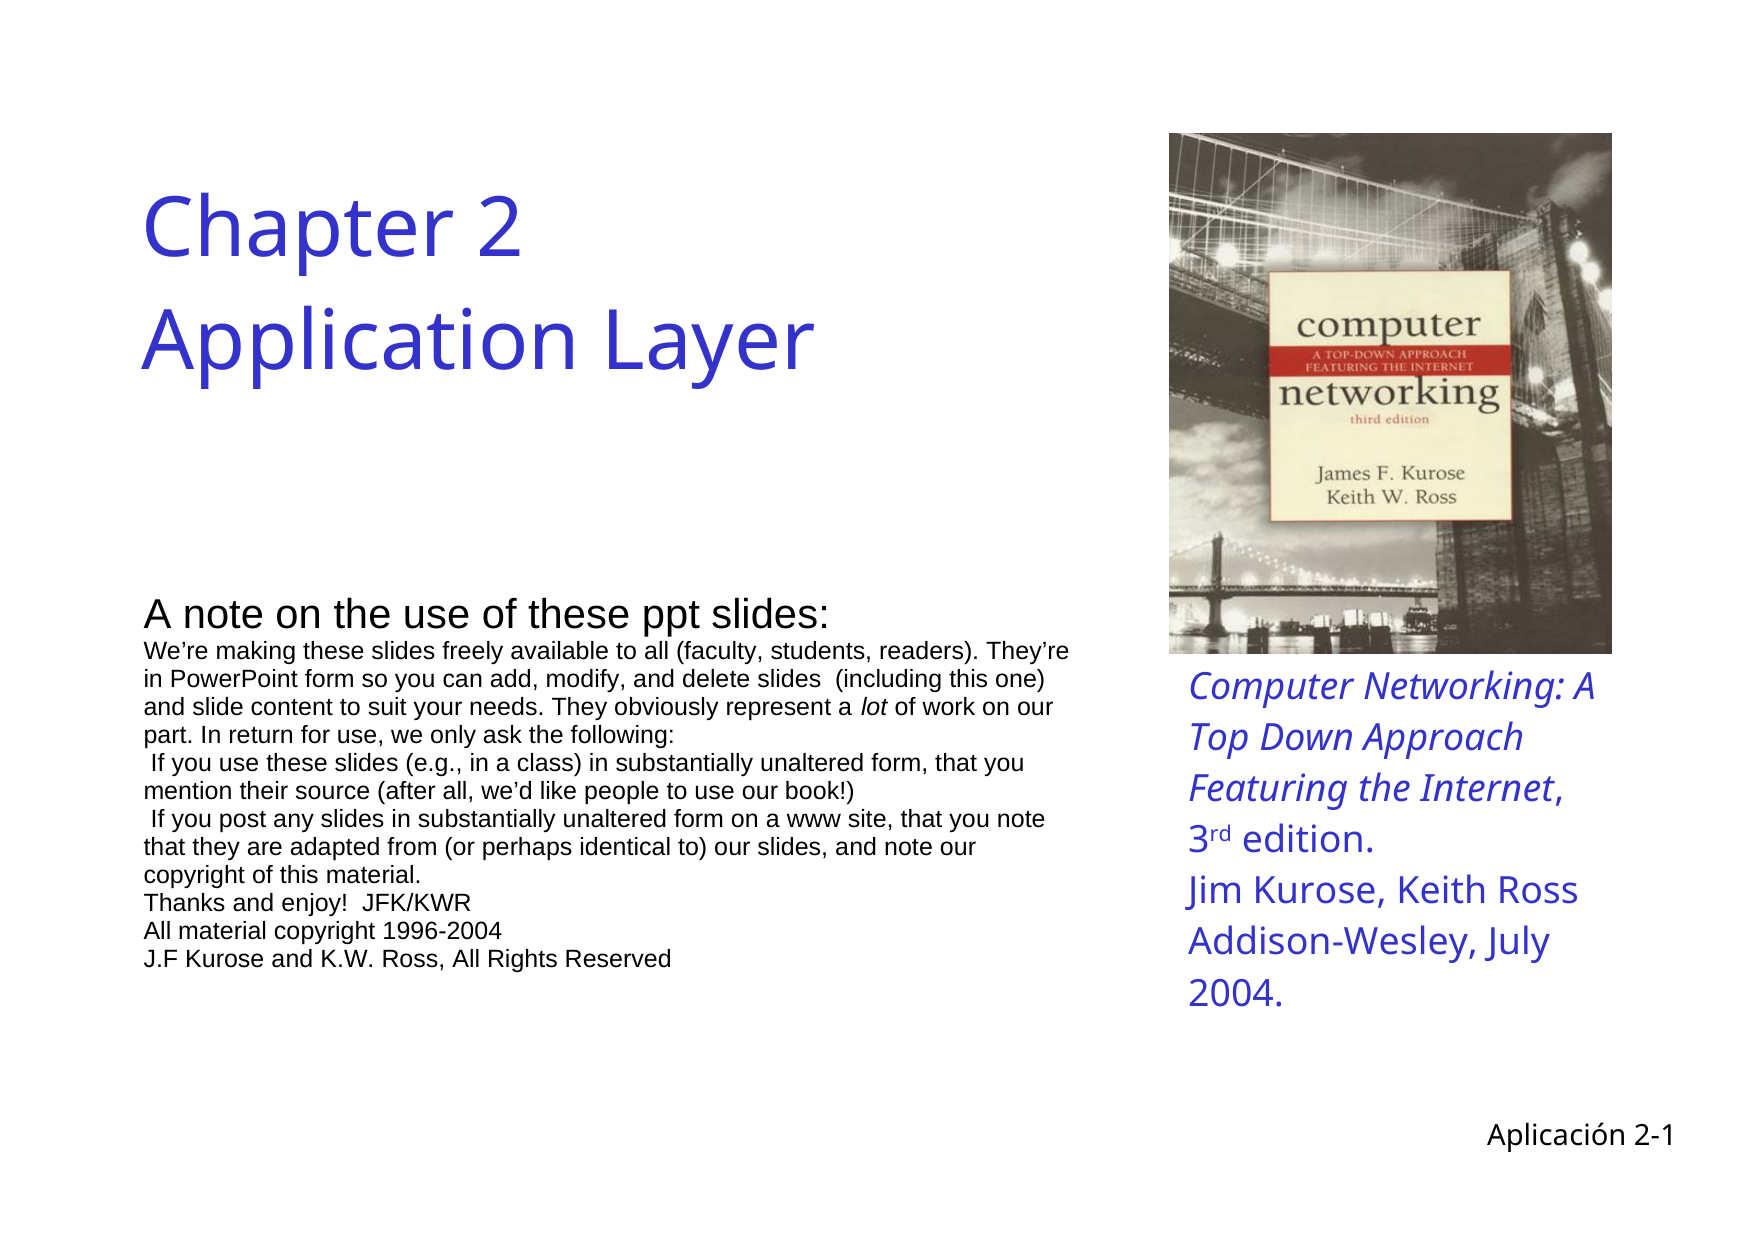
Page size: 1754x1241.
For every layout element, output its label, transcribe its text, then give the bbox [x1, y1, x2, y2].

picture [1169, 133, 1612, 654]
text_box A note on the use of these ppt slides: We’re making these slides freely available to all (faculty, students, readers). They’re in PowerPoint form so you can add, modify, and delete slides (including this one) and slide content to suit your needs. They obviously represent a lot of work on our part. In return for use, we only ask the following: If you use these slides (e.g., in a class) in substantially unaltered form, that you mention their source (after all, we’d like people to use our book!) If you post any slides in substantially unaltered form on a www site, that you note that they are adapted from (or perhaps identical to) our slides, and note our copyright of this material. Thanks and enjoy! JFK/KWR All material copyright 1996-2004 J.F Kurose and K.W. Ross, All Rights Reserved [128, 582, 1092, 981]
text_box Chapter 2 Application Layer [126, 139, 1159, 422]
text_box Computer Networking: A Top Down Approach Featuring the Internet, 3rd edition. Jim Kurose, Keith Ross Addison-Wesley, July 2004. [1173, 629, 1662, 1099]
